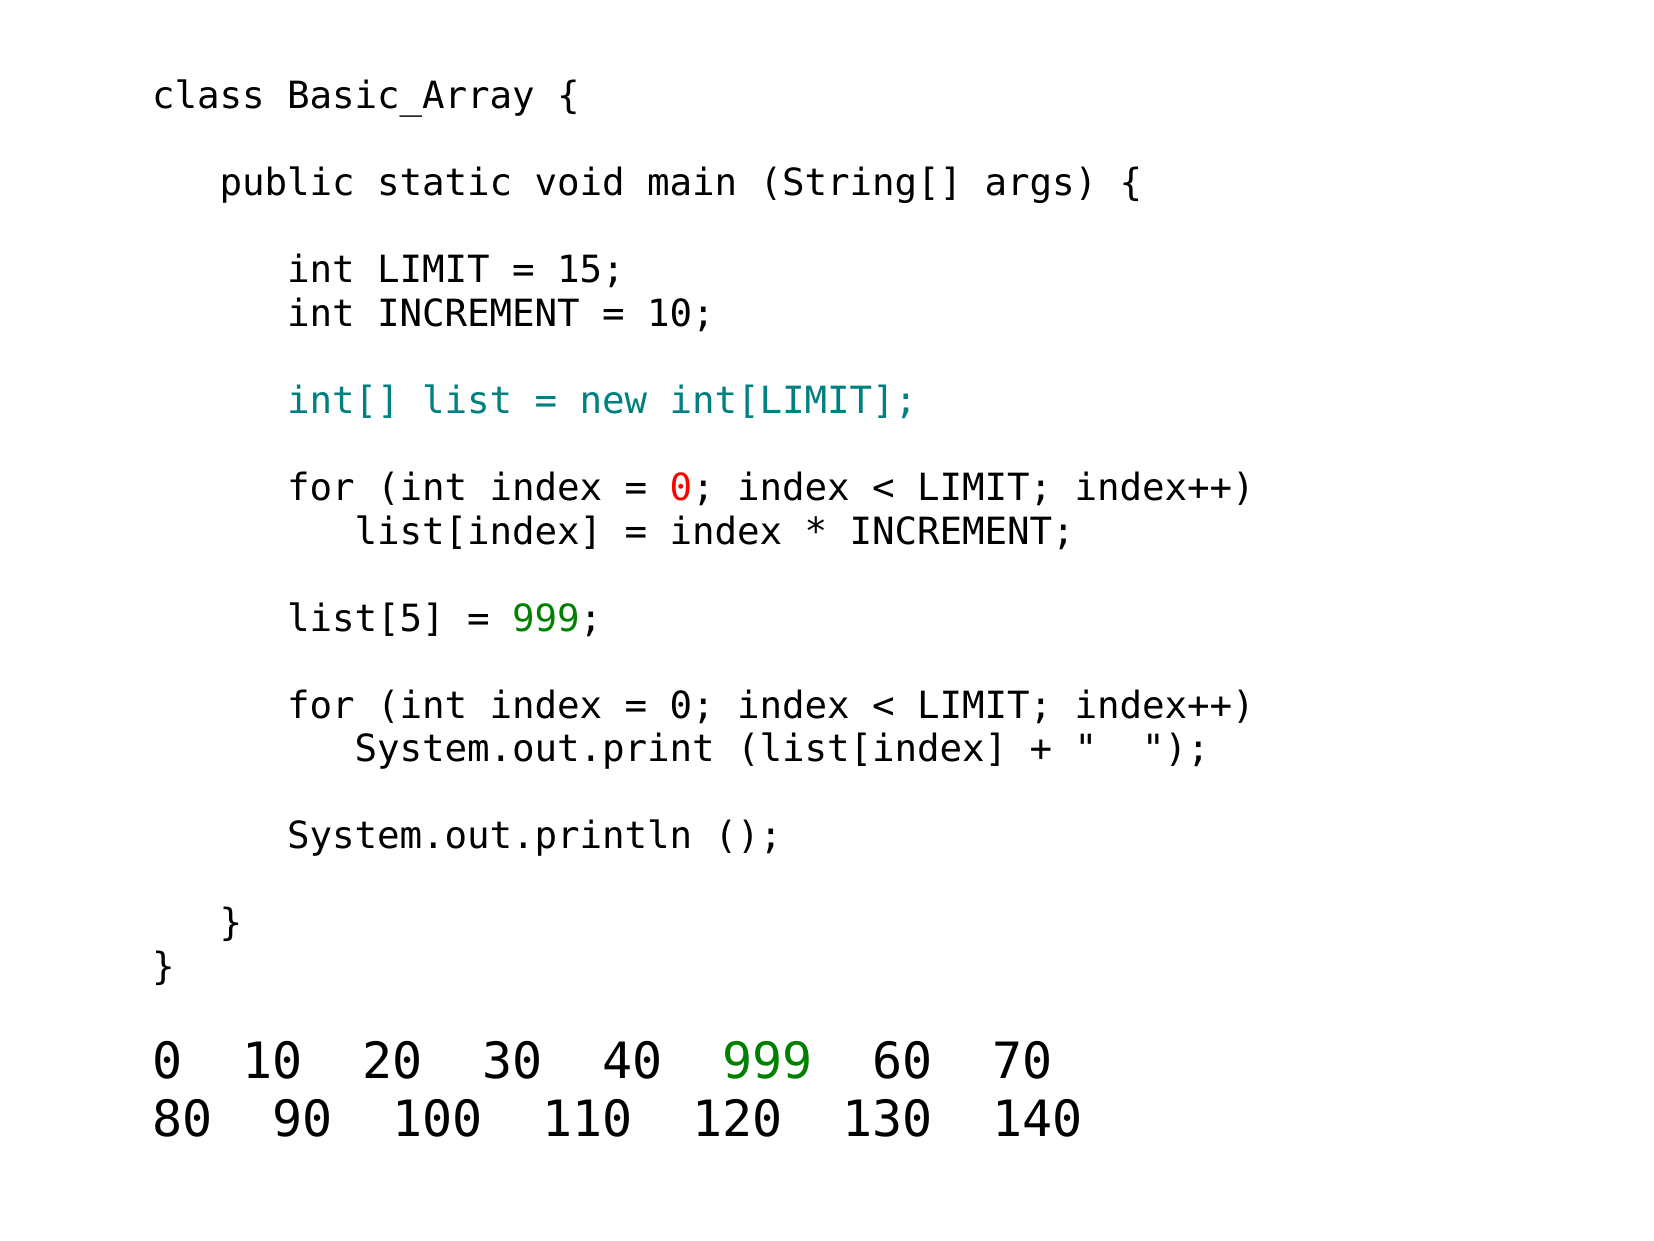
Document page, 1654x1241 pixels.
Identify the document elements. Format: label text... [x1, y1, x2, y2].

text_box class Basic_Array { public static void main (String[] args) { int LIMIT = 15; int INCREMENT = 10; int[] list = new int[LIMIT]; for (int index = 0; index < LIMIT; index++) list[index] = index * INCREMENT; list[5] = 999; for (int index = 0; index < LIMIT; index++) System.out.print (list[index] + " "); System.out.println (); } } 0 10 20 30 40 999 60 70 80 90 100 110 120 130 140 [137, 66, 1518, 1175]
